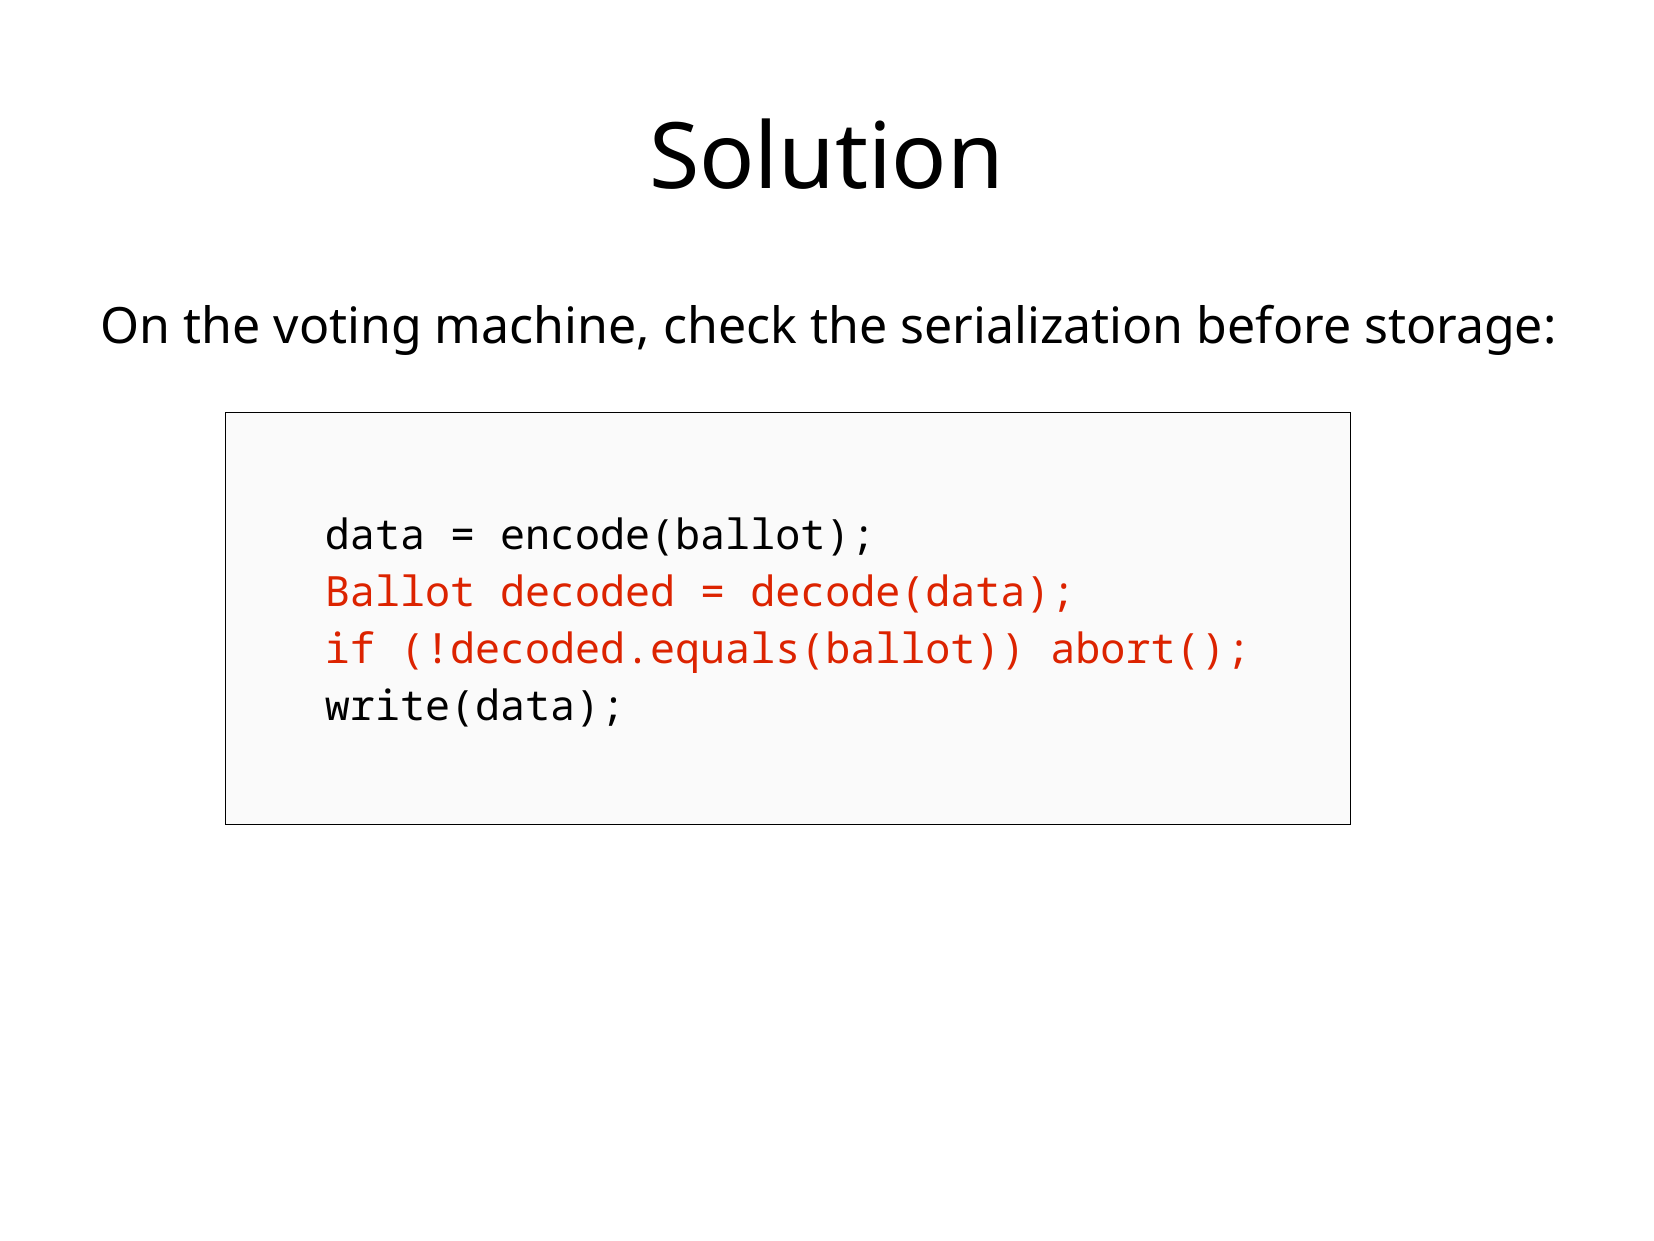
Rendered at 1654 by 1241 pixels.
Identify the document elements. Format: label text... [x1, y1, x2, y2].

text_box data = encode(ballot); Ballot decoded = decode(data); if (!decoded.equals(ballot)) abort(); write(data); [225, 412, 1351, 825]
title Solution [82, 56, 1571, 250]
list On the voting machine, check the serialization before storage: [82, 290, 1571, 1094]
